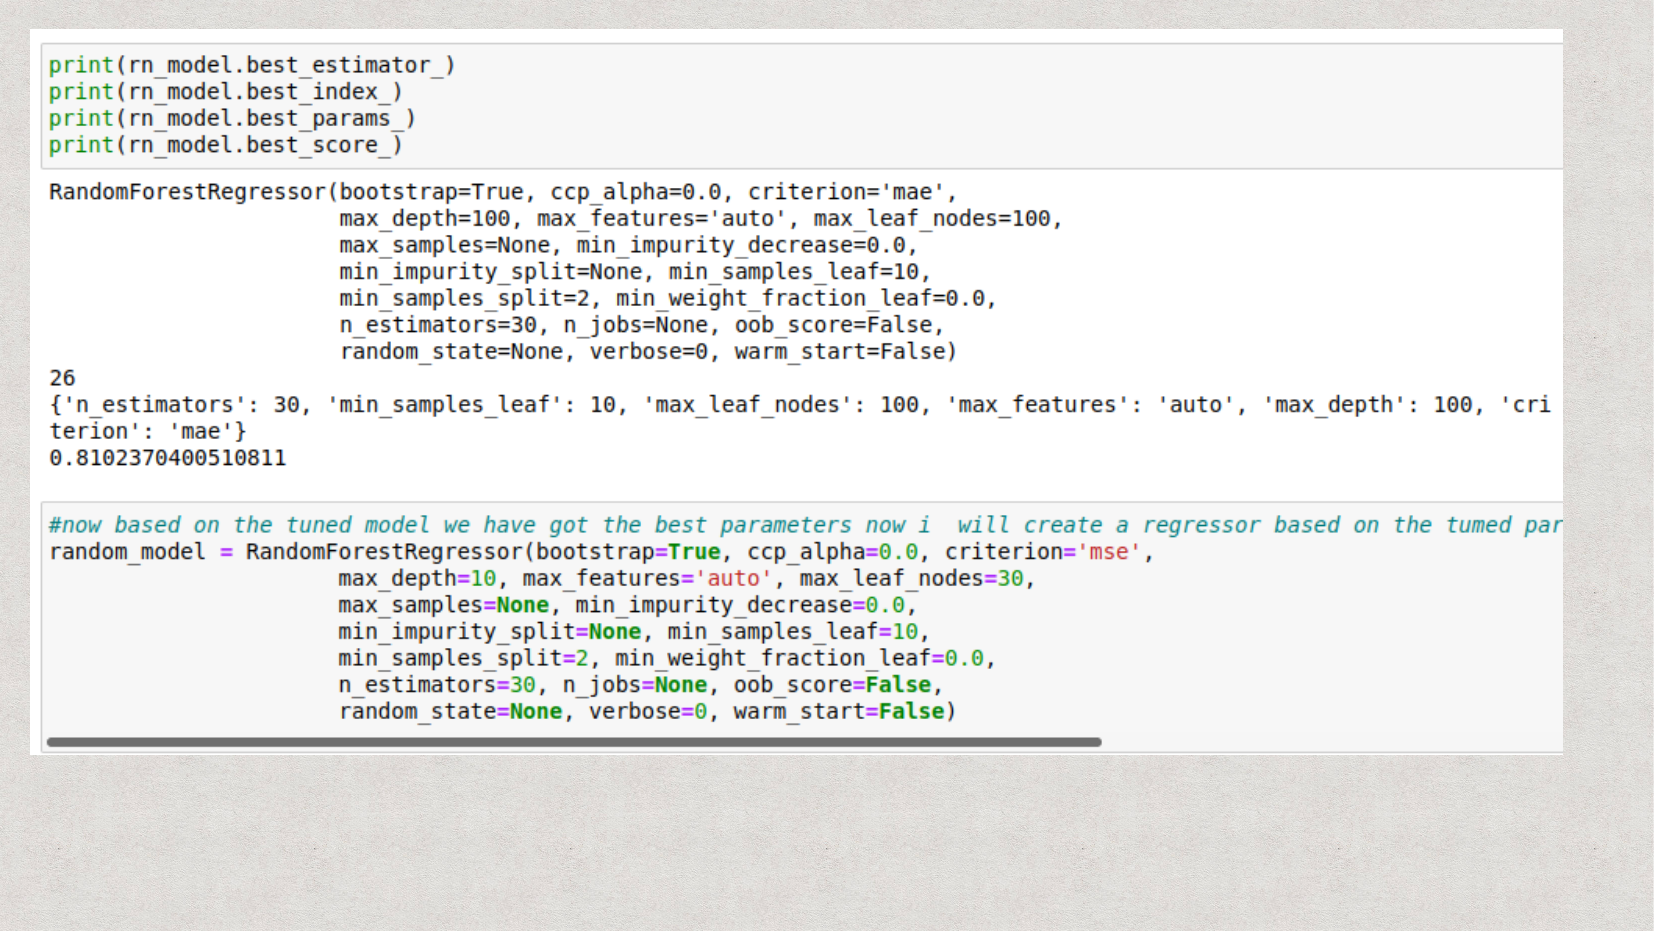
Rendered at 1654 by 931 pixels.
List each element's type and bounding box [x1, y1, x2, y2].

picture [0, 0, 1654, 931]
list [30, 30, 1606, 871]
